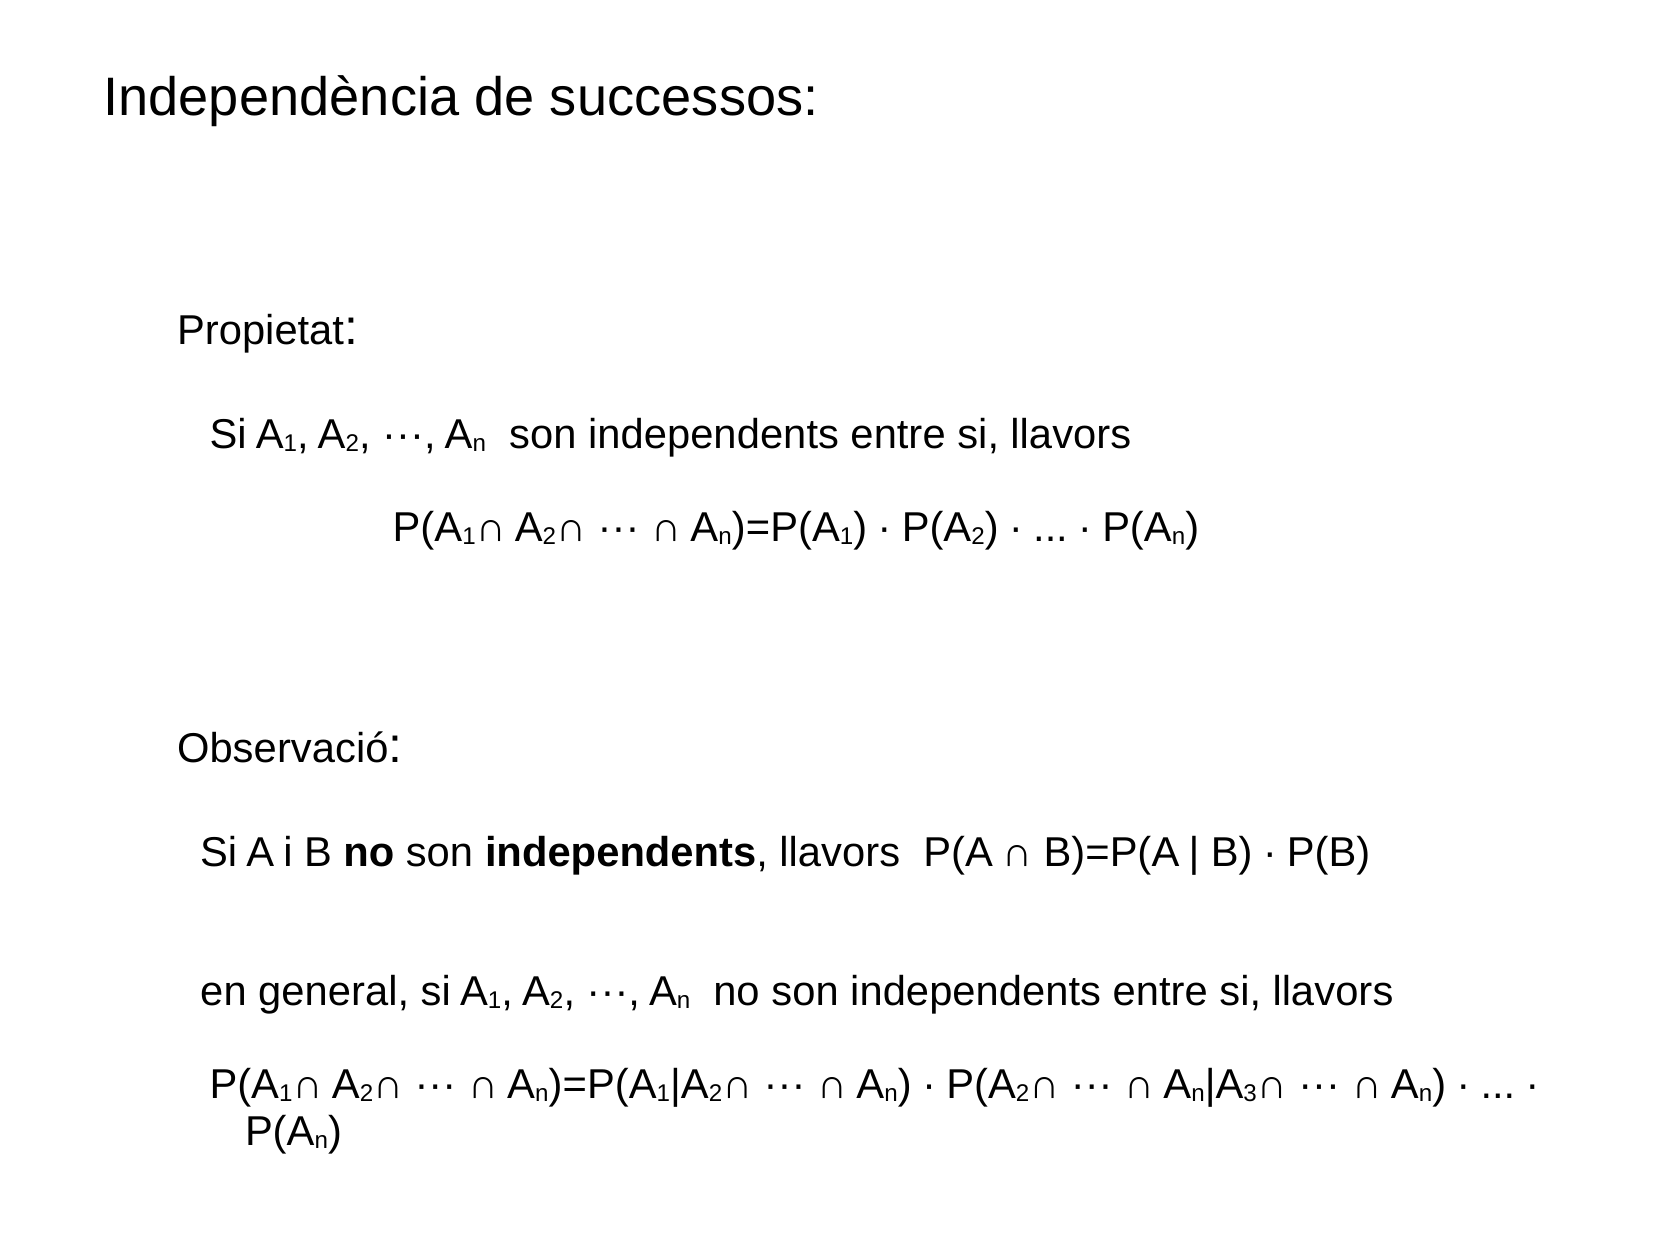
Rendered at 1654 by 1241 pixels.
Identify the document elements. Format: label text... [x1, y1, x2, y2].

text_box Independència de successos: Propietat: Si A1, A2, ···, An son independents entre si, llavors P(A1∩ A2∩ ··· ∩ An)=P(A1) ∙ P(A2) ∙ ... ∙ P(An) Observació: Si A i B no son independents, llavors P(A ∩ B)=P(A | B) ∙ P(B) en general, si A1, A2, ···, An no son independents entre si, llavors P(A1∩ A2∩ ··· ∩ An)=P(A1|A2∩ ··· ∩ An) ∙ P(A2∩ ··· ∩ An|A3∩ ··· ∩ An) ∙ ... ∙ P(An) [88, 59, 1654, 1241]
